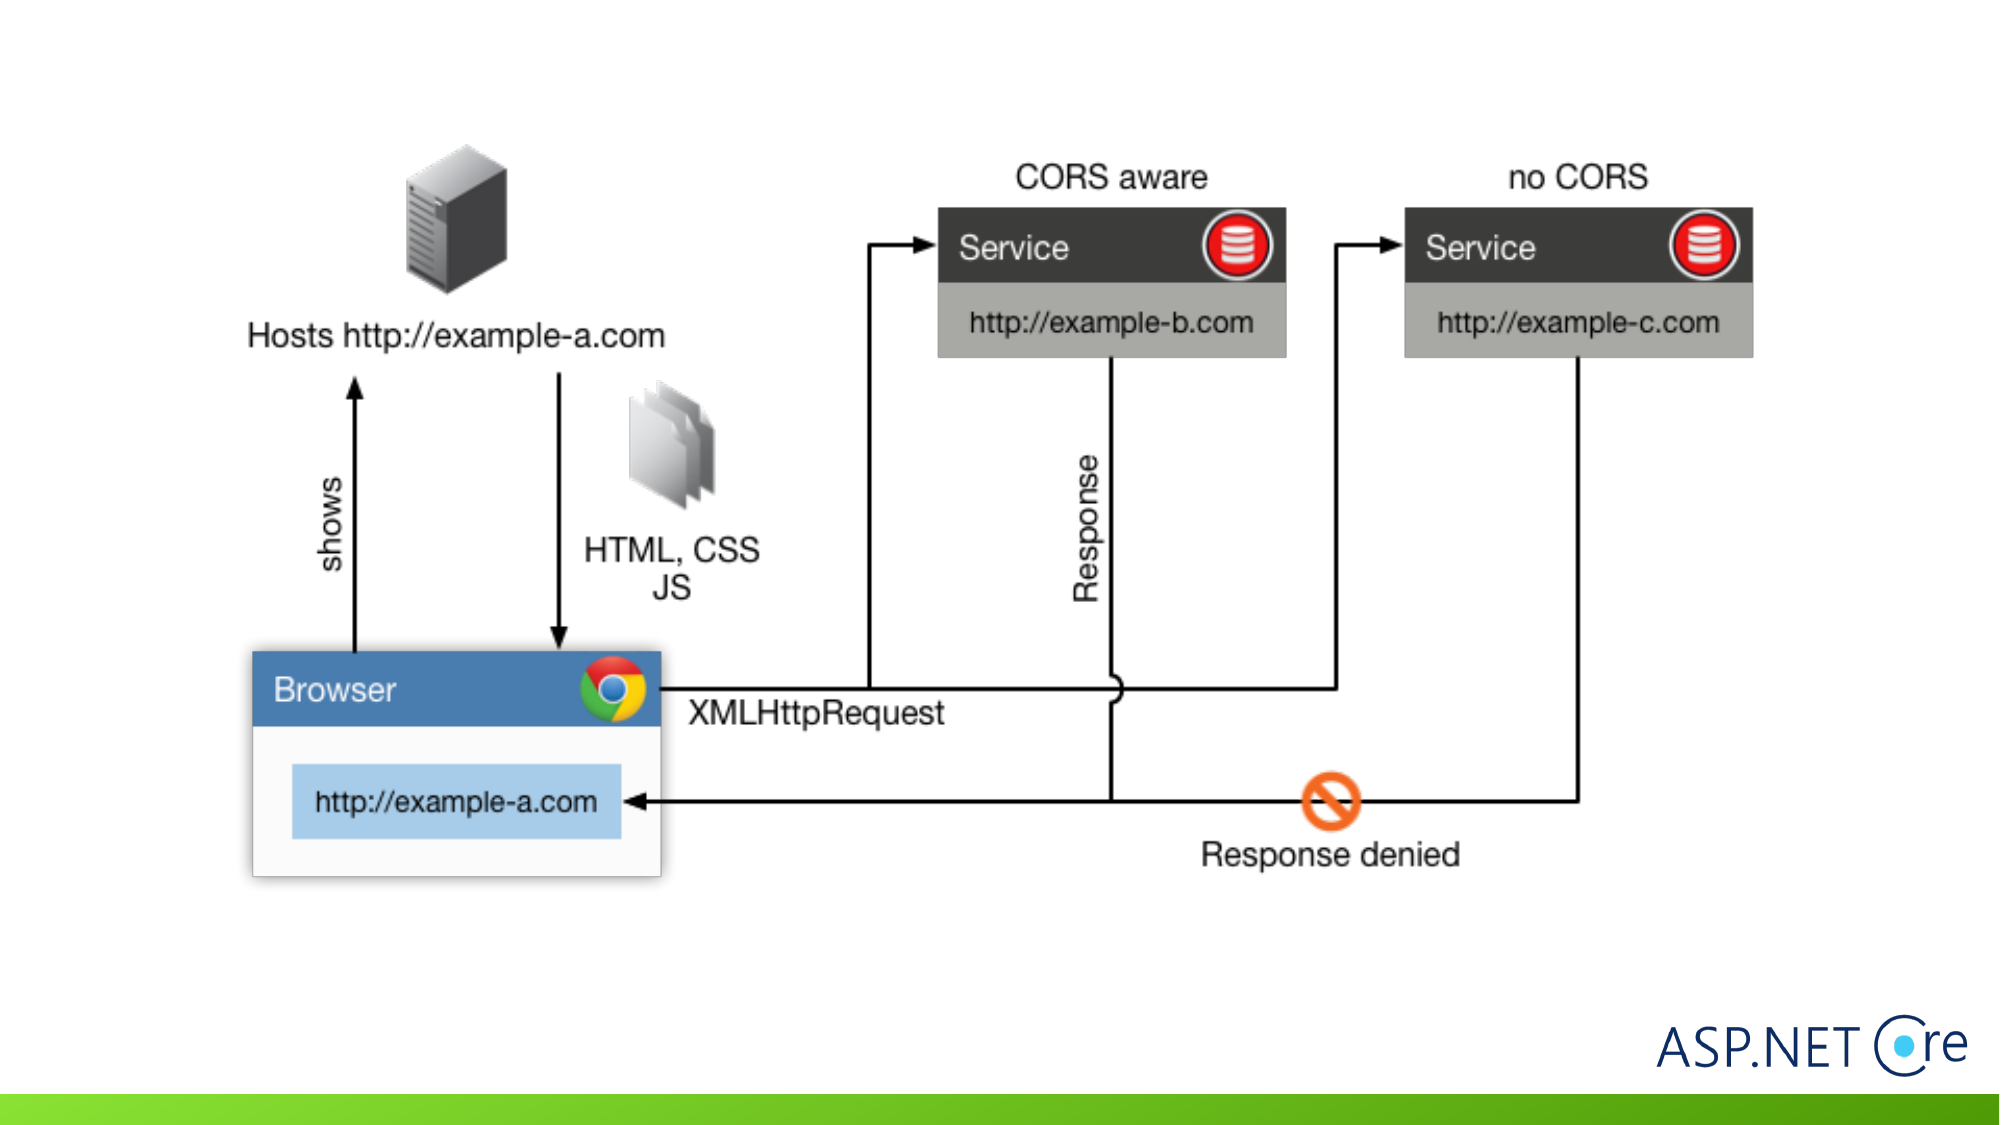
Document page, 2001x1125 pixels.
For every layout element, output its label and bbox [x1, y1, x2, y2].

picture [224, 133, 1766, 898]
text_box [0, 1094, 2000, 1125]
picture [1641, 999, 1985, 1091]
